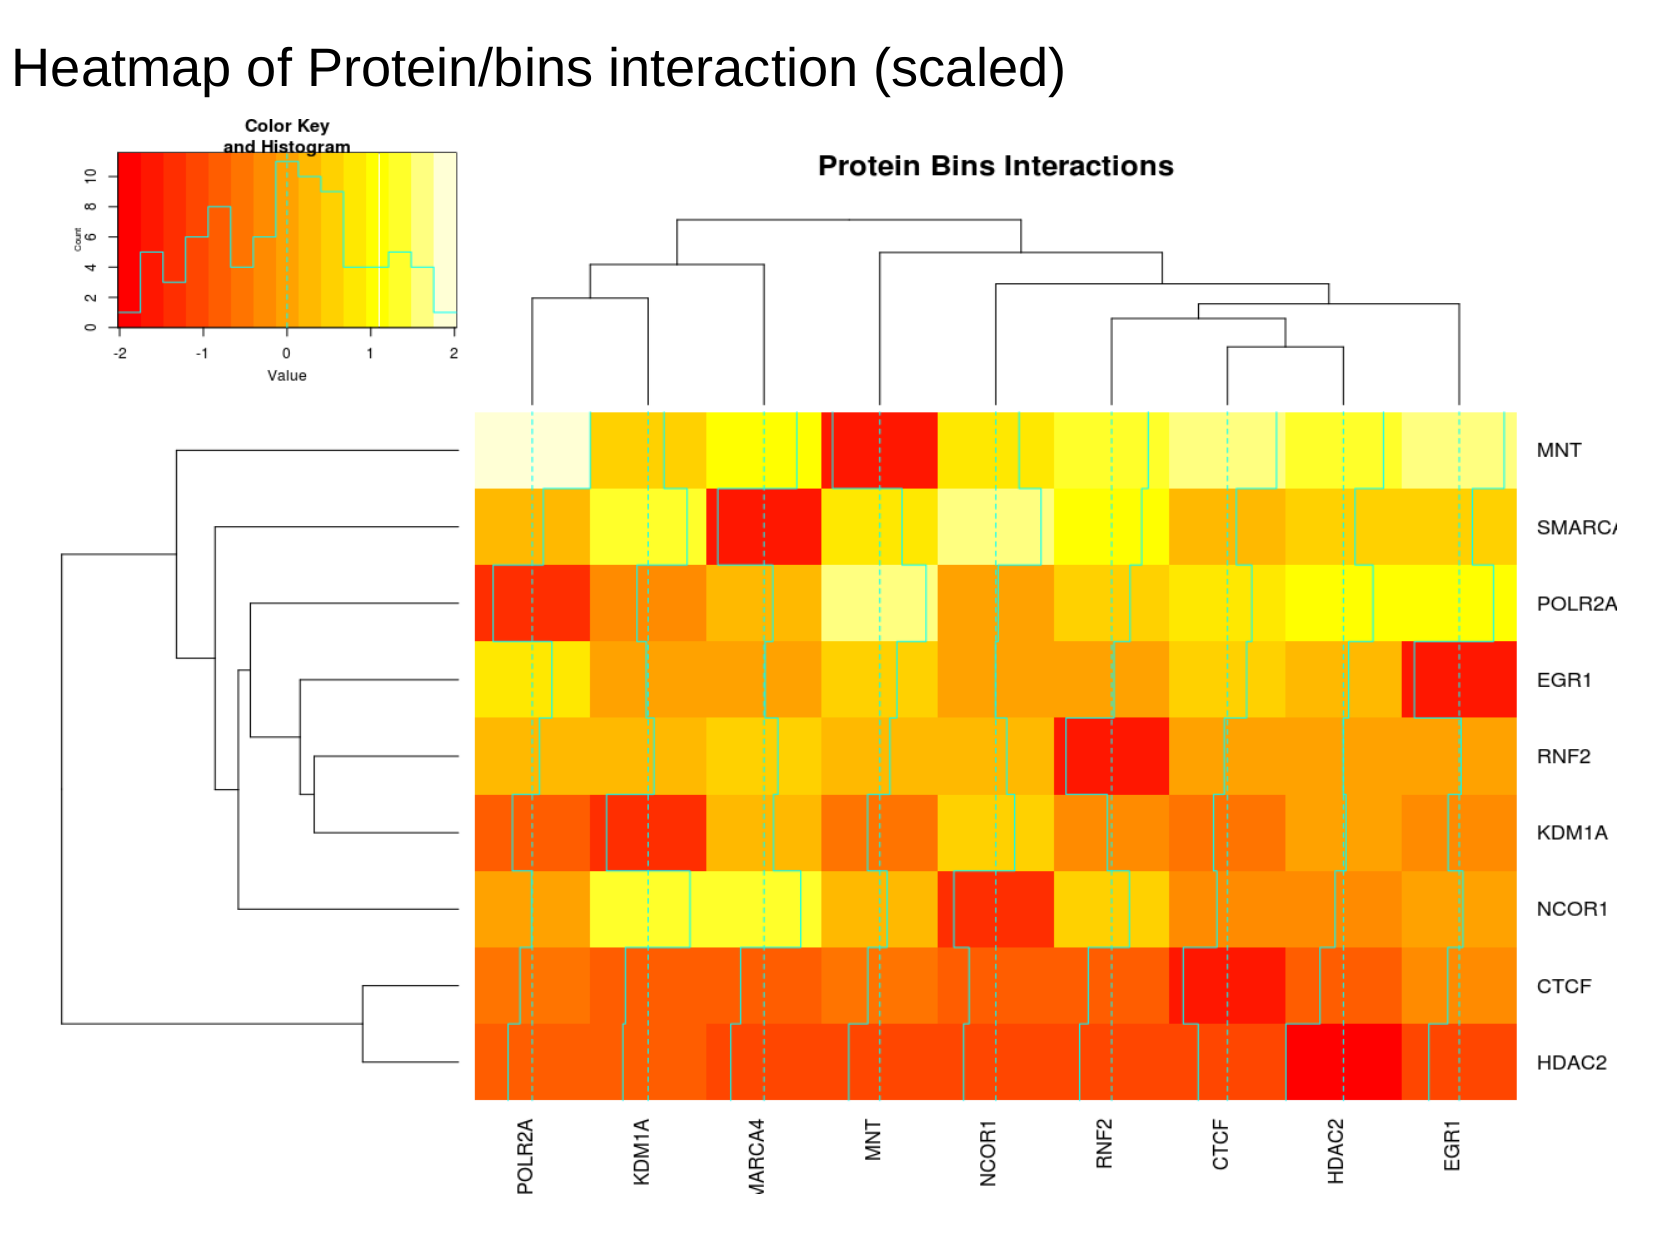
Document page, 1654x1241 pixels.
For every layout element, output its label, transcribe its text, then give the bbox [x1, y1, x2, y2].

title Heatmap of Protein/bins interaction (scaled) [11, 15, 1576, 121]
picture [46, 119, 1617, 1194]
